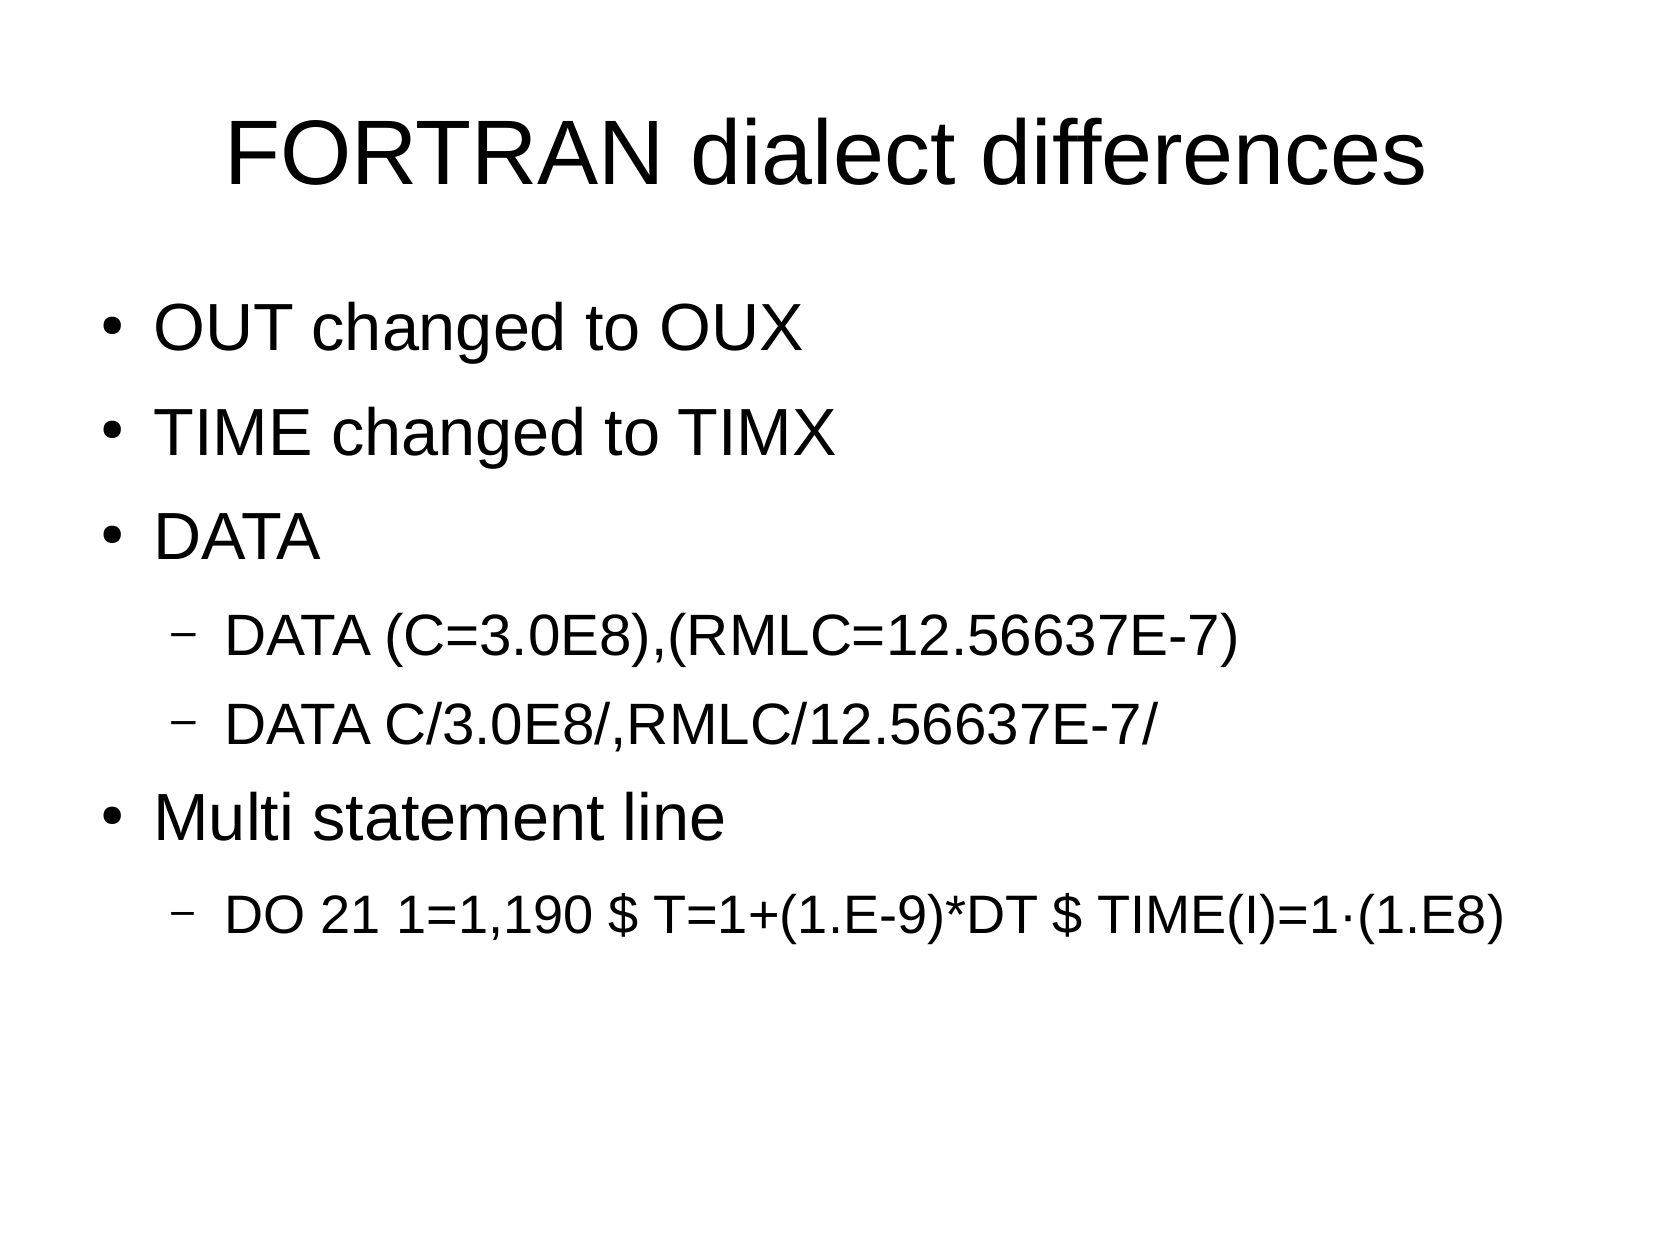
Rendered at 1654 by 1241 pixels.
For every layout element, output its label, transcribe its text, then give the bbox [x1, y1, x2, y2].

title FORTRAN dialect differences [82, 49, 1571, 257]
list OUT changed to OUX TIME changed to TIMX DATA DATA (C=3.0E8),(RMLC=12.56637E-7) DATA C/3.0E8/,RMLC/12.56637E-7/ Multi statement line DO 21 1=1,190 $ T=1+(1.E-9)*DT $ TIME(I)=1·(1.E8) [82, 290, 1571, 1109]
